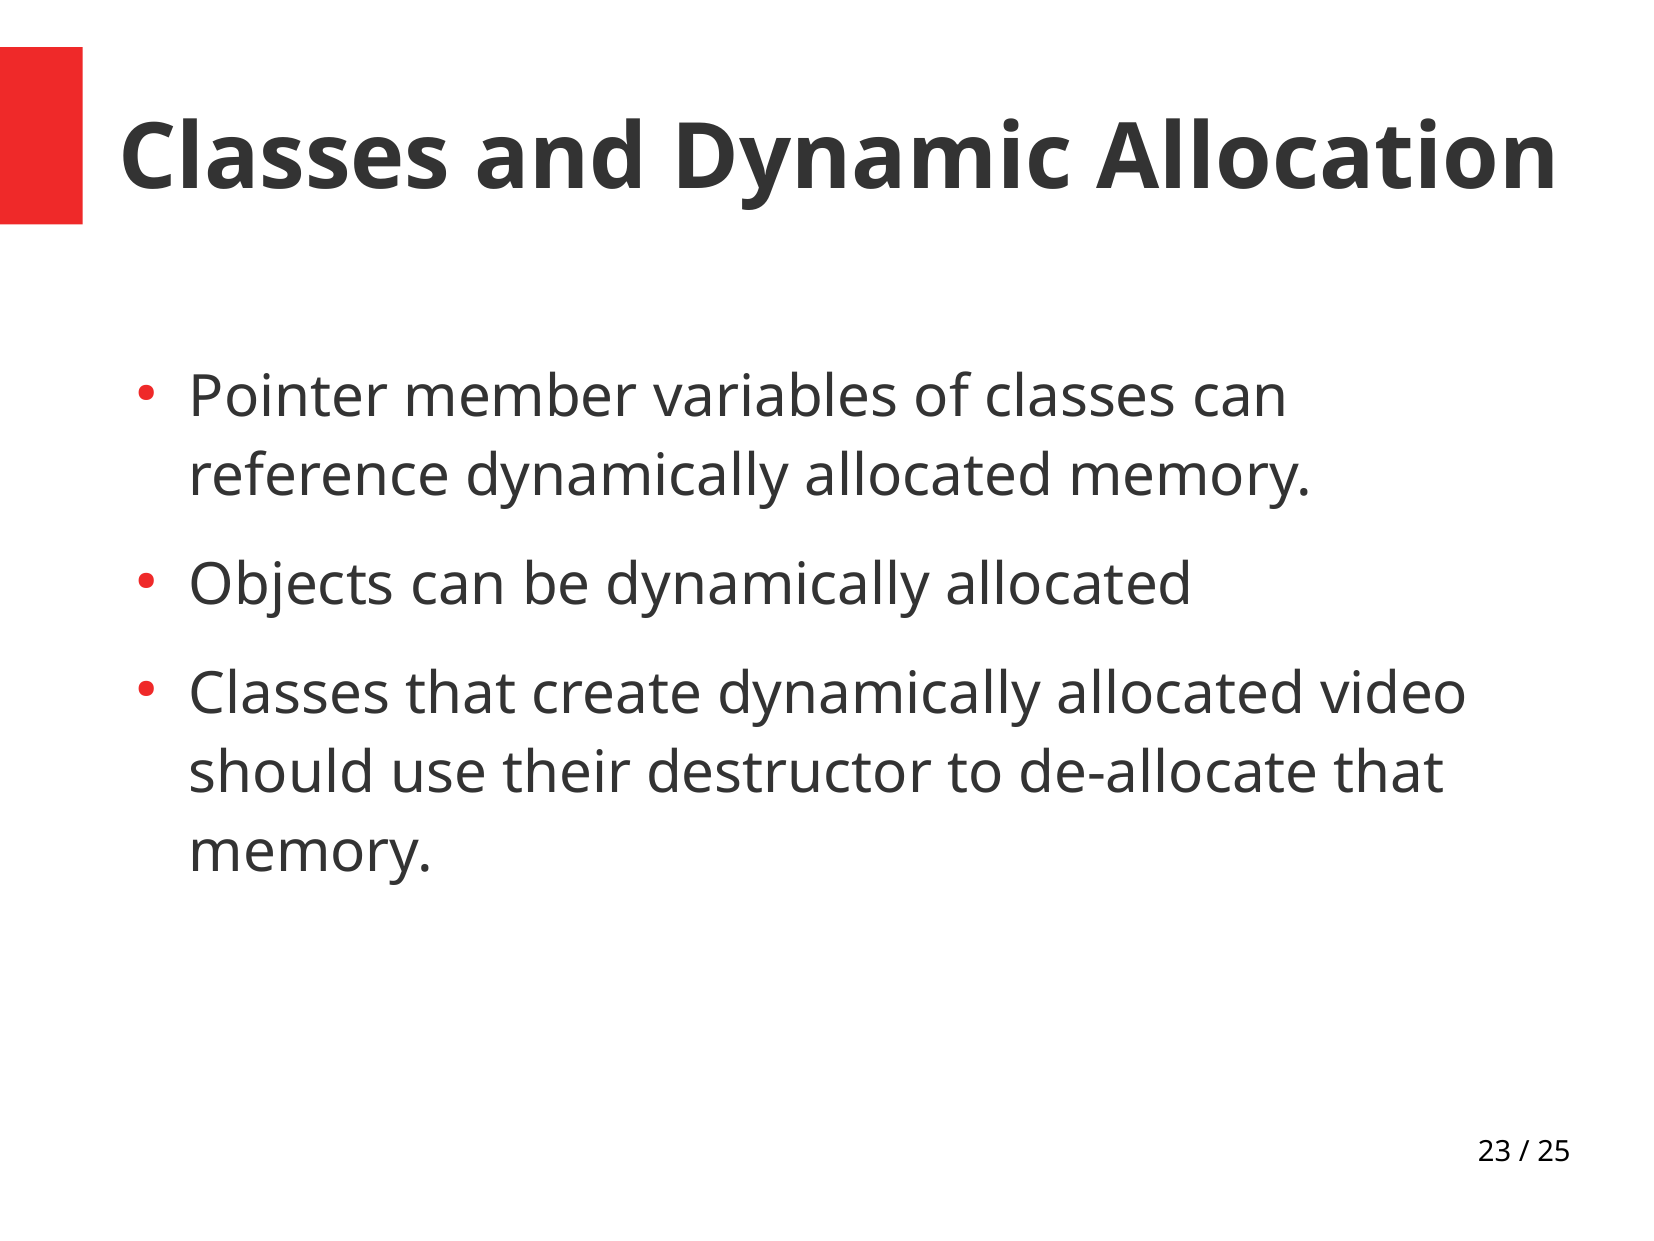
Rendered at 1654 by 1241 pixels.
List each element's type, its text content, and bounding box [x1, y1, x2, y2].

list Pointer member variables of classes can reference dynamically allocated memory. Objects can be dynamically allocated Classes that create dynamically allocated video should use their destructor to de-allocate that memory. [118, 354, 1536, 1074]
title Classes and Dynamic Allocation [118, 45, 1571, 260]
